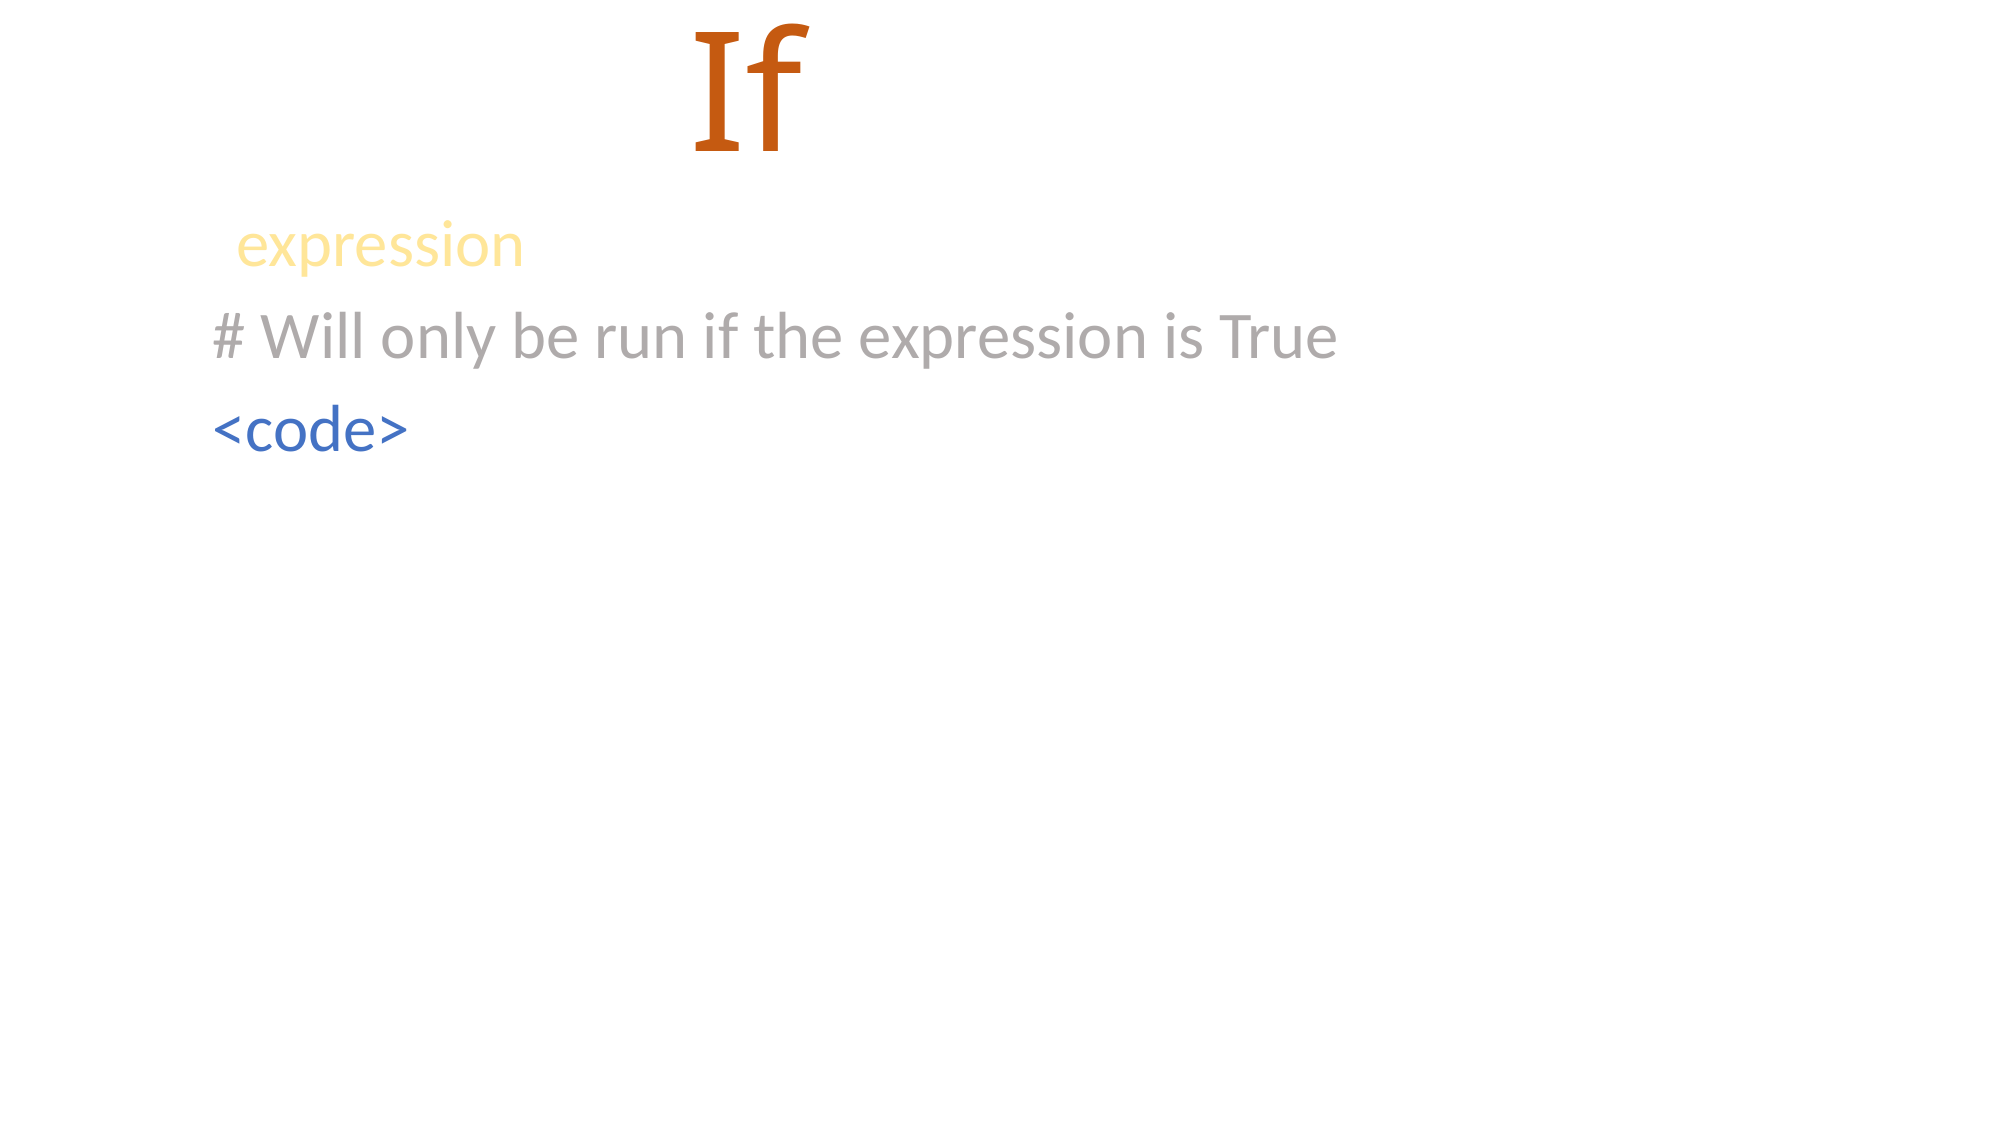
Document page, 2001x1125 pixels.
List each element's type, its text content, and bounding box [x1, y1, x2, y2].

list If if <expression>: # Will only be run if the expression is True <code> [137, 0, 1863, 1014]
